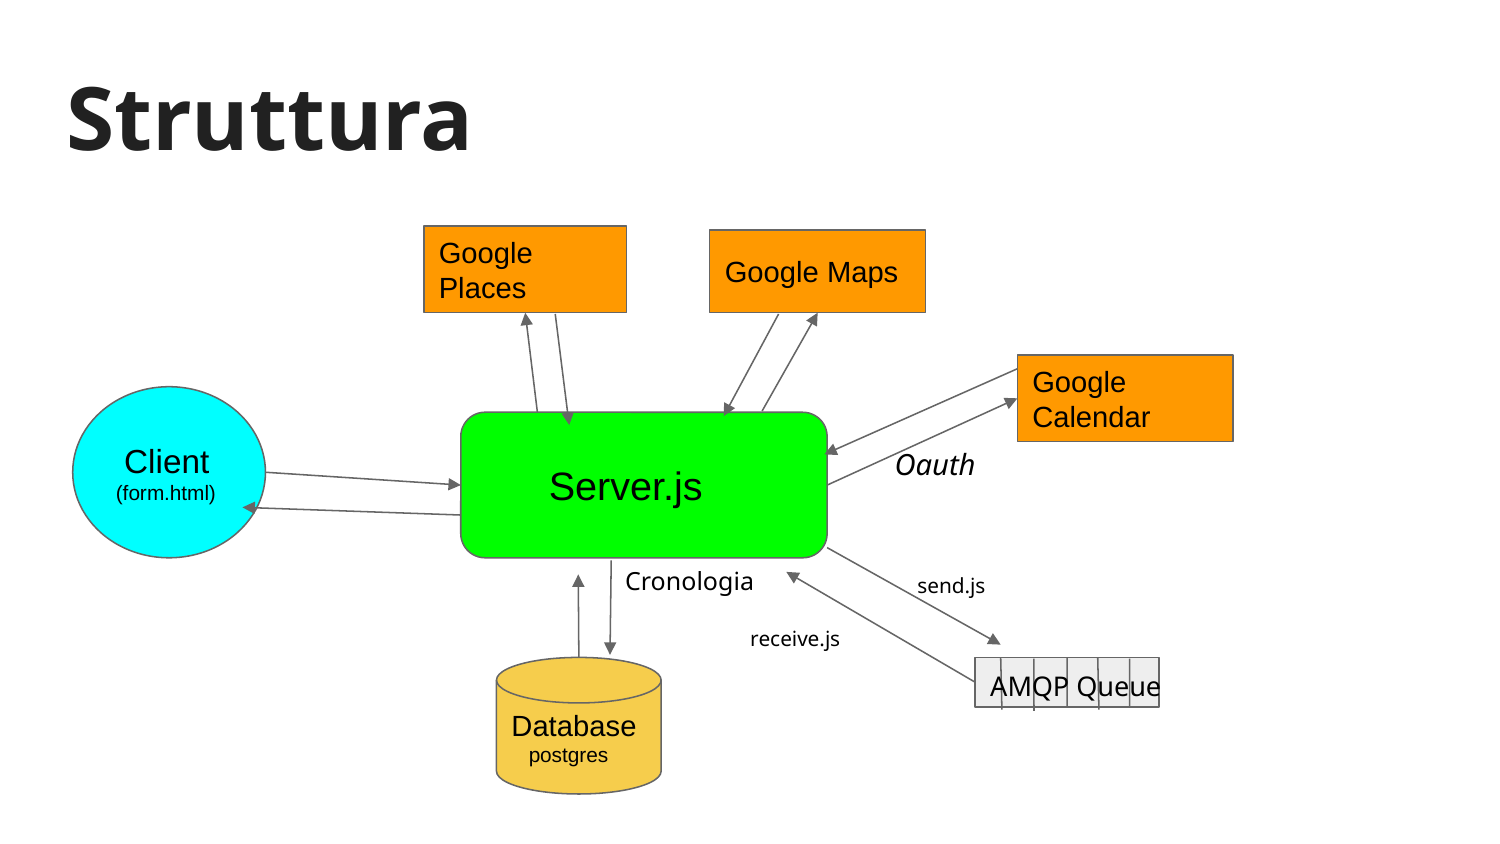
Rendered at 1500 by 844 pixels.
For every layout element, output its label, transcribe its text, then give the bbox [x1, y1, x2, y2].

text_box send.js [902, 557, 1087, 611]
text_box Database postgres [496, 657, 662, 794]
text_box AMQP Queue [975, 654, 1186, 741]
text_box Google Places [423, 225, 627, 313]
text_box Google Calendar [1017, 354, 1234, 442]
text_box Oauth [879, 431, 1002, 492]
text_box Client (form.html) [72, 386, 266, 558]
text_box Server.js [460, 412, 828, 558]
text_box Cronologia [610, 550, 821, 637]
text_box Google Maps [709, 229, 926, 313]
title Struttura [51, 48, 1449, 180]
text_box receive.js [735, 610, 976, 681]
